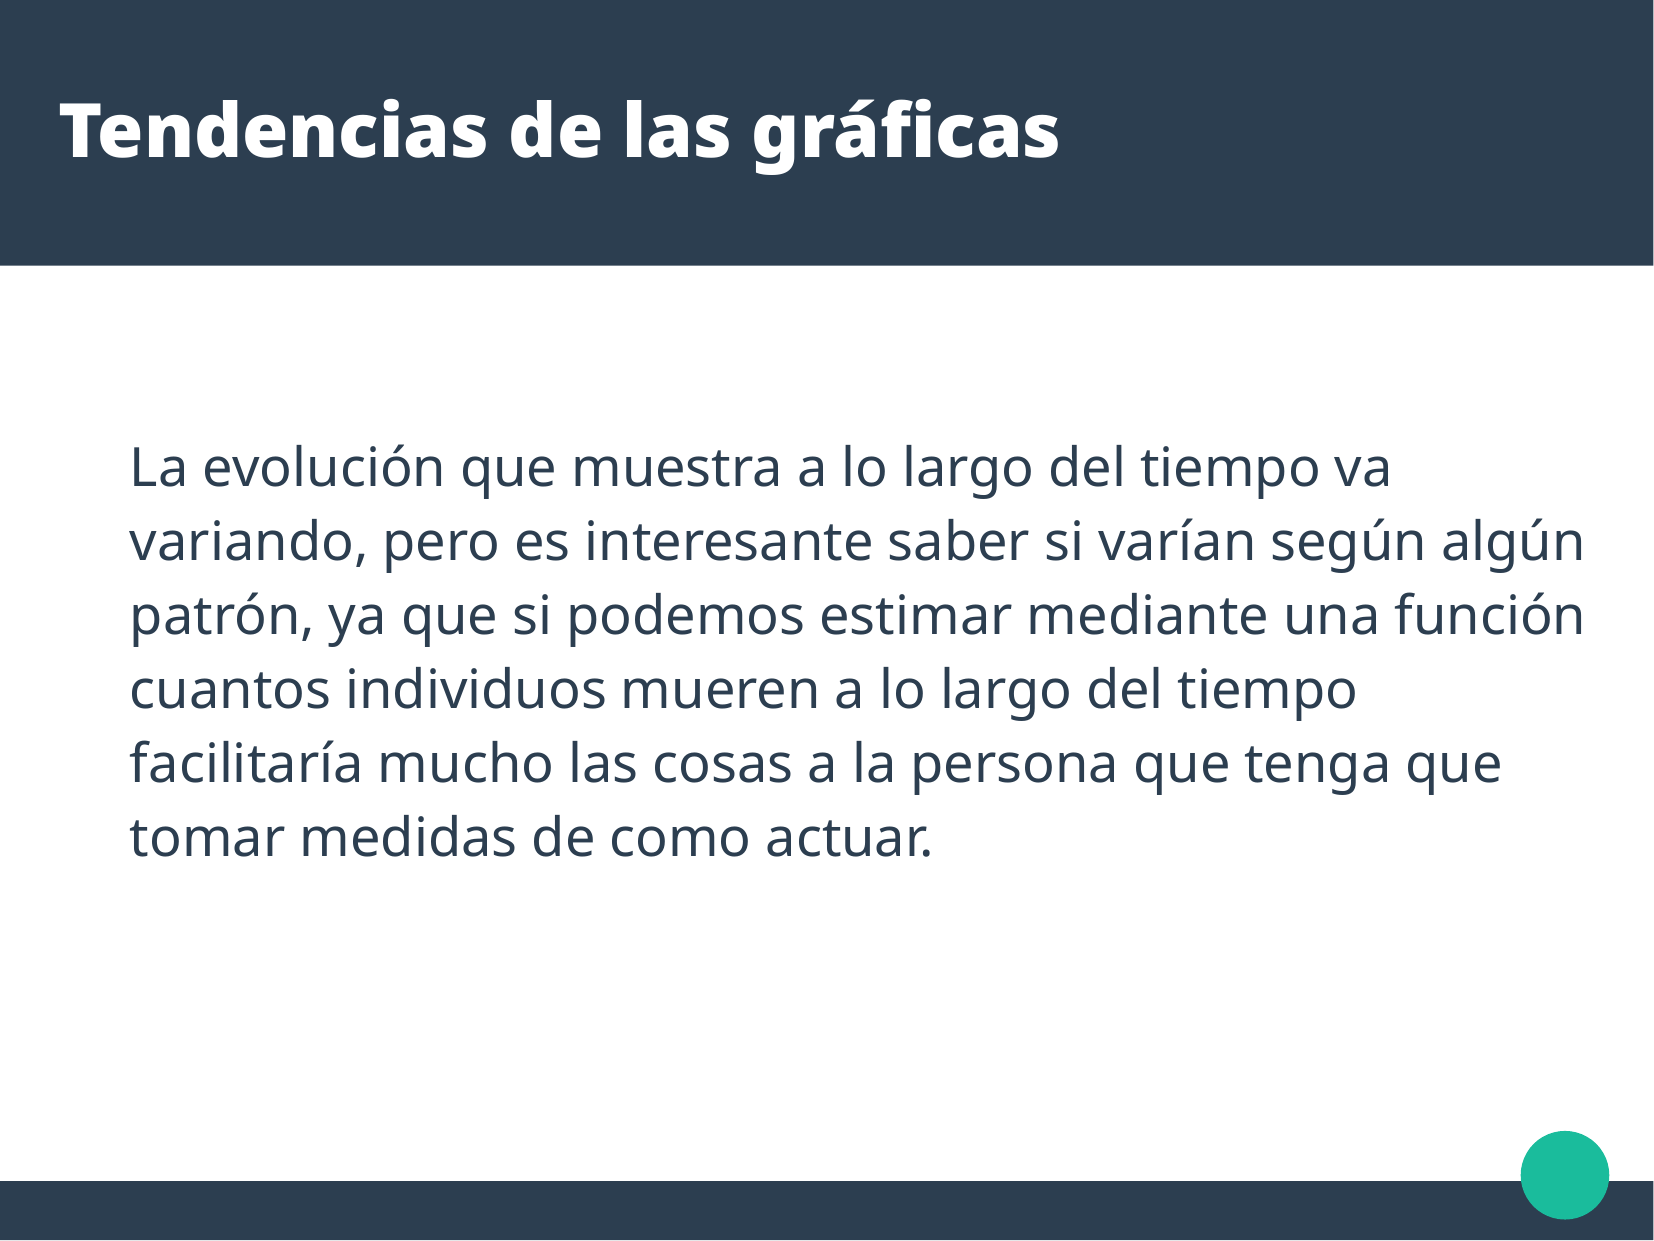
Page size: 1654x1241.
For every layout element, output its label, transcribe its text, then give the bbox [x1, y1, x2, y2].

title Tendencias de las gráficas [59, 49, 1595, 207]
list La evolución que muestra a lo largo del tiempo va variando, pero es interesante saber si varían según algún patrón, ya que si podemos estimar mediante una función cuantos individuos mueren a lo largo del tiempo facilitaría mucho las cosas a la persona que tenga que tomar medidas de como actuar. [59, 324, 1595, 1152]
